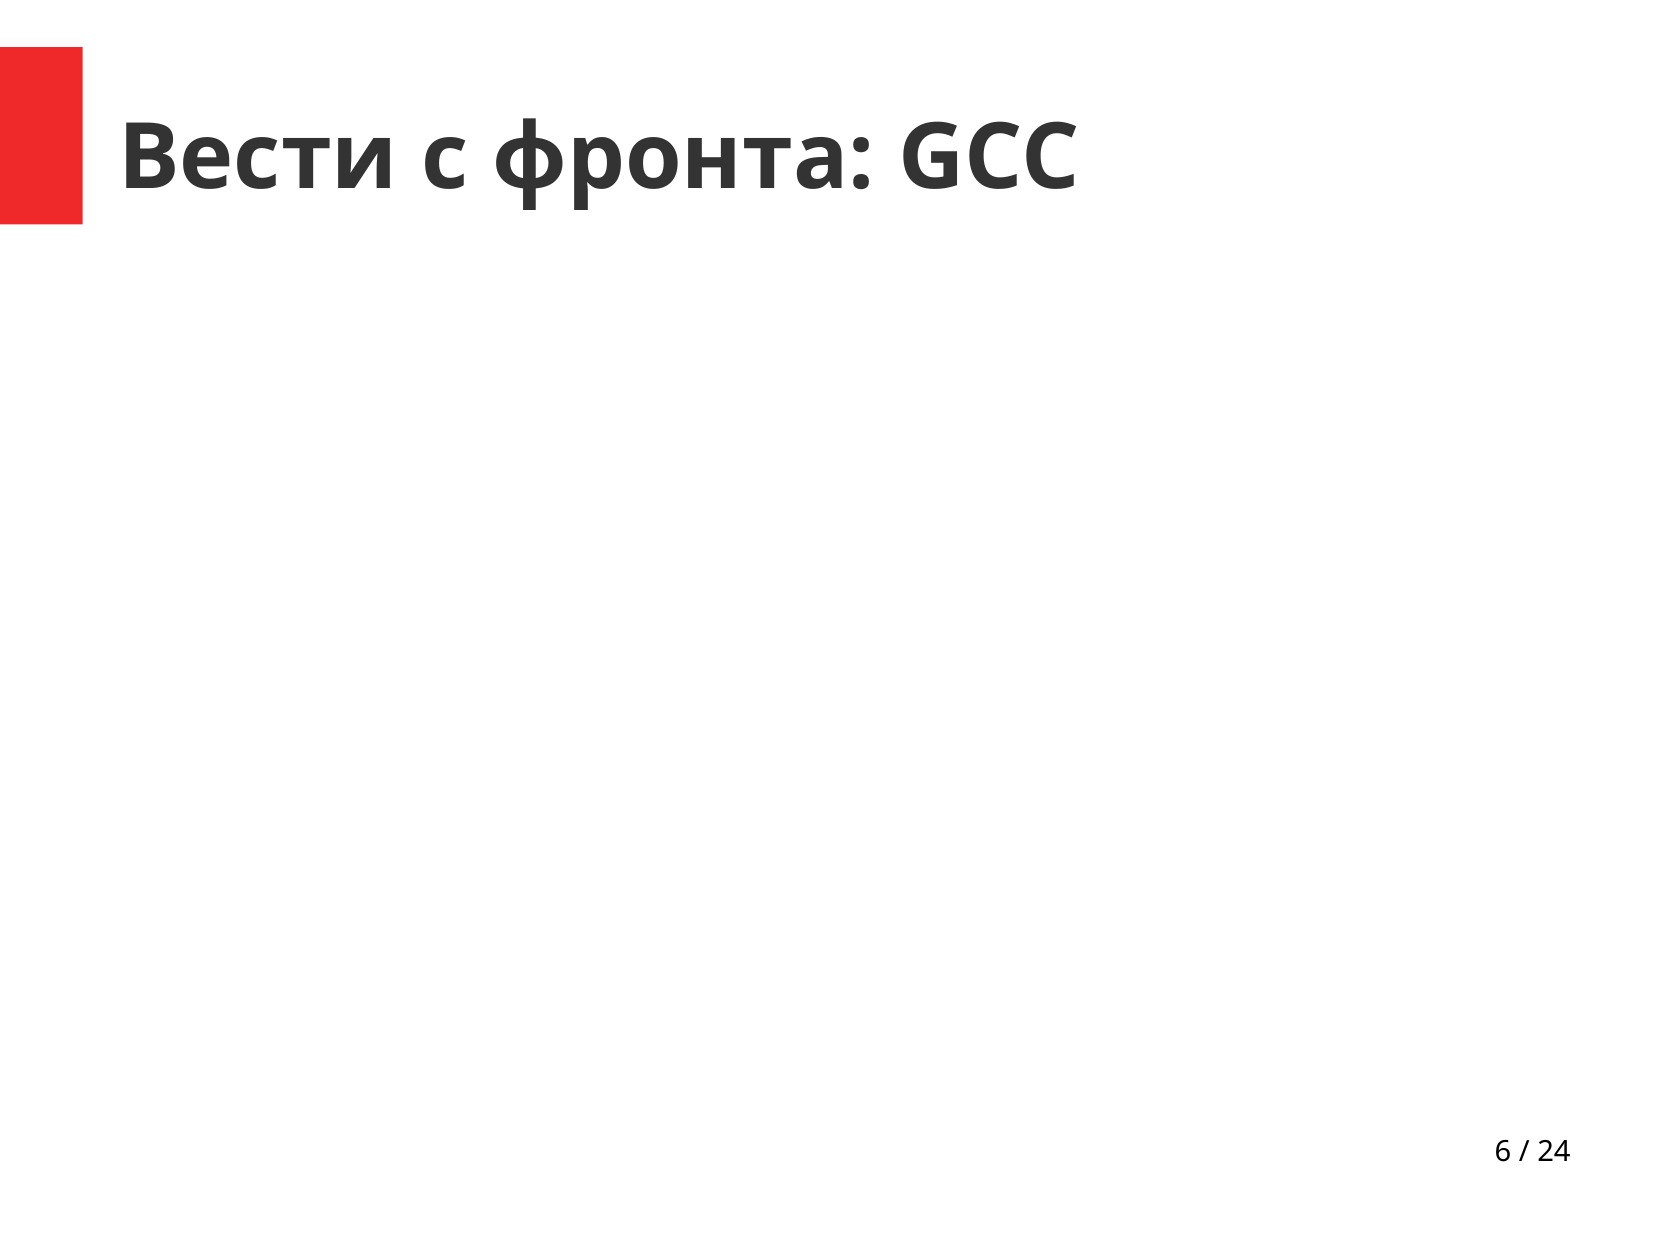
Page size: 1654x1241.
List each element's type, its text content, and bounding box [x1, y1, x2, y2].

title Вести с фронта: GCC [118, 49, 1571, 257]
